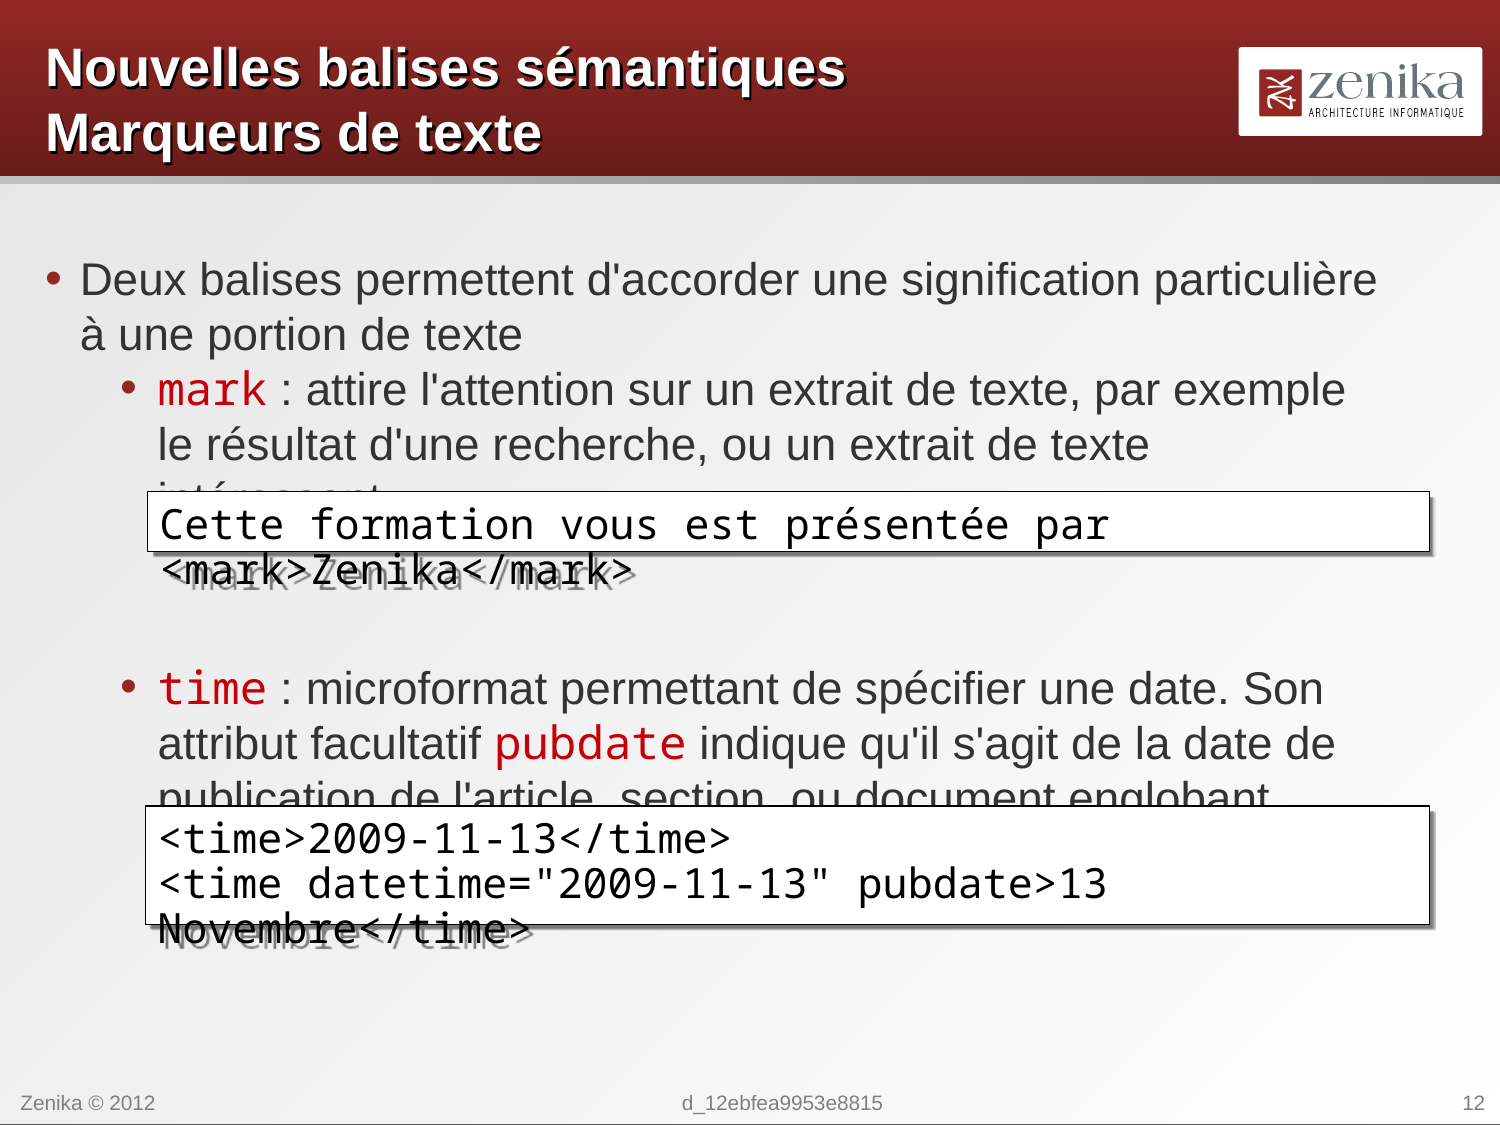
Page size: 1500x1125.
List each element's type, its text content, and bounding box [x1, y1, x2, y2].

list Deux balises permettent d'accorder une signification particulière à une portion de texte mark : attire l'attention sur un extrait de texte, par exemple le résultat d'une recherche, ou un extrait de texte intéressant time : microformat permettant de spécifier une date. Son attribut facultatif pubdate indique qu'il s'agit de la date de publication de l'article, section, ou document englobant. [45, 249, 1385, 1079]
text_box Cette formation vous est présentée par <mark>Zenika</mark> [147, 491, 1430, 552]
text_box <time>2009-11-13</time> <time datetime="2009-11-13" pubdate>13 Novembre</time> [145, 805, 1430, 925]
picture [1257, 58, 1464, 125]
title Nouvelles balises sémantiques Marqueurs de texte [45, 15, 1155, 180]
